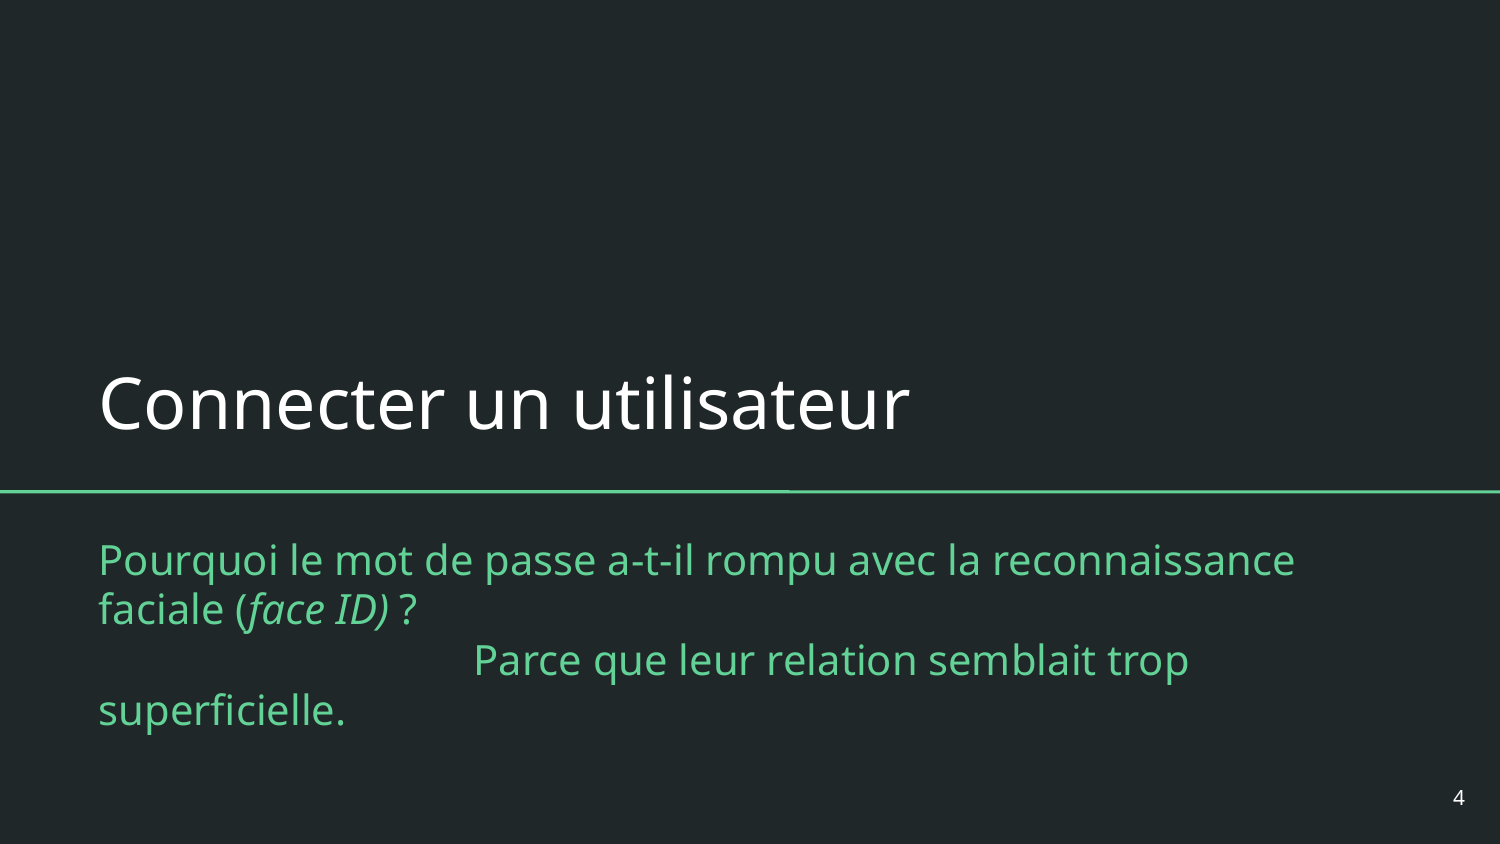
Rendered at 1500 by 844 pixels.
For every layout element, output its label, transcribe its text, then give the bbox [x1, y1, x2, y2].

slide_number <numéro> [1389, 764, 1480, 830]
title Connecter un utilisateur [83, 337, 1417, 466]
text_box Pourquoi le mot de passe a-t-il rompu avec la reconnaissance faciale (face ID) ? Parce que leur relation semblait trop superficielle. [83, 518, 1447, 749]
